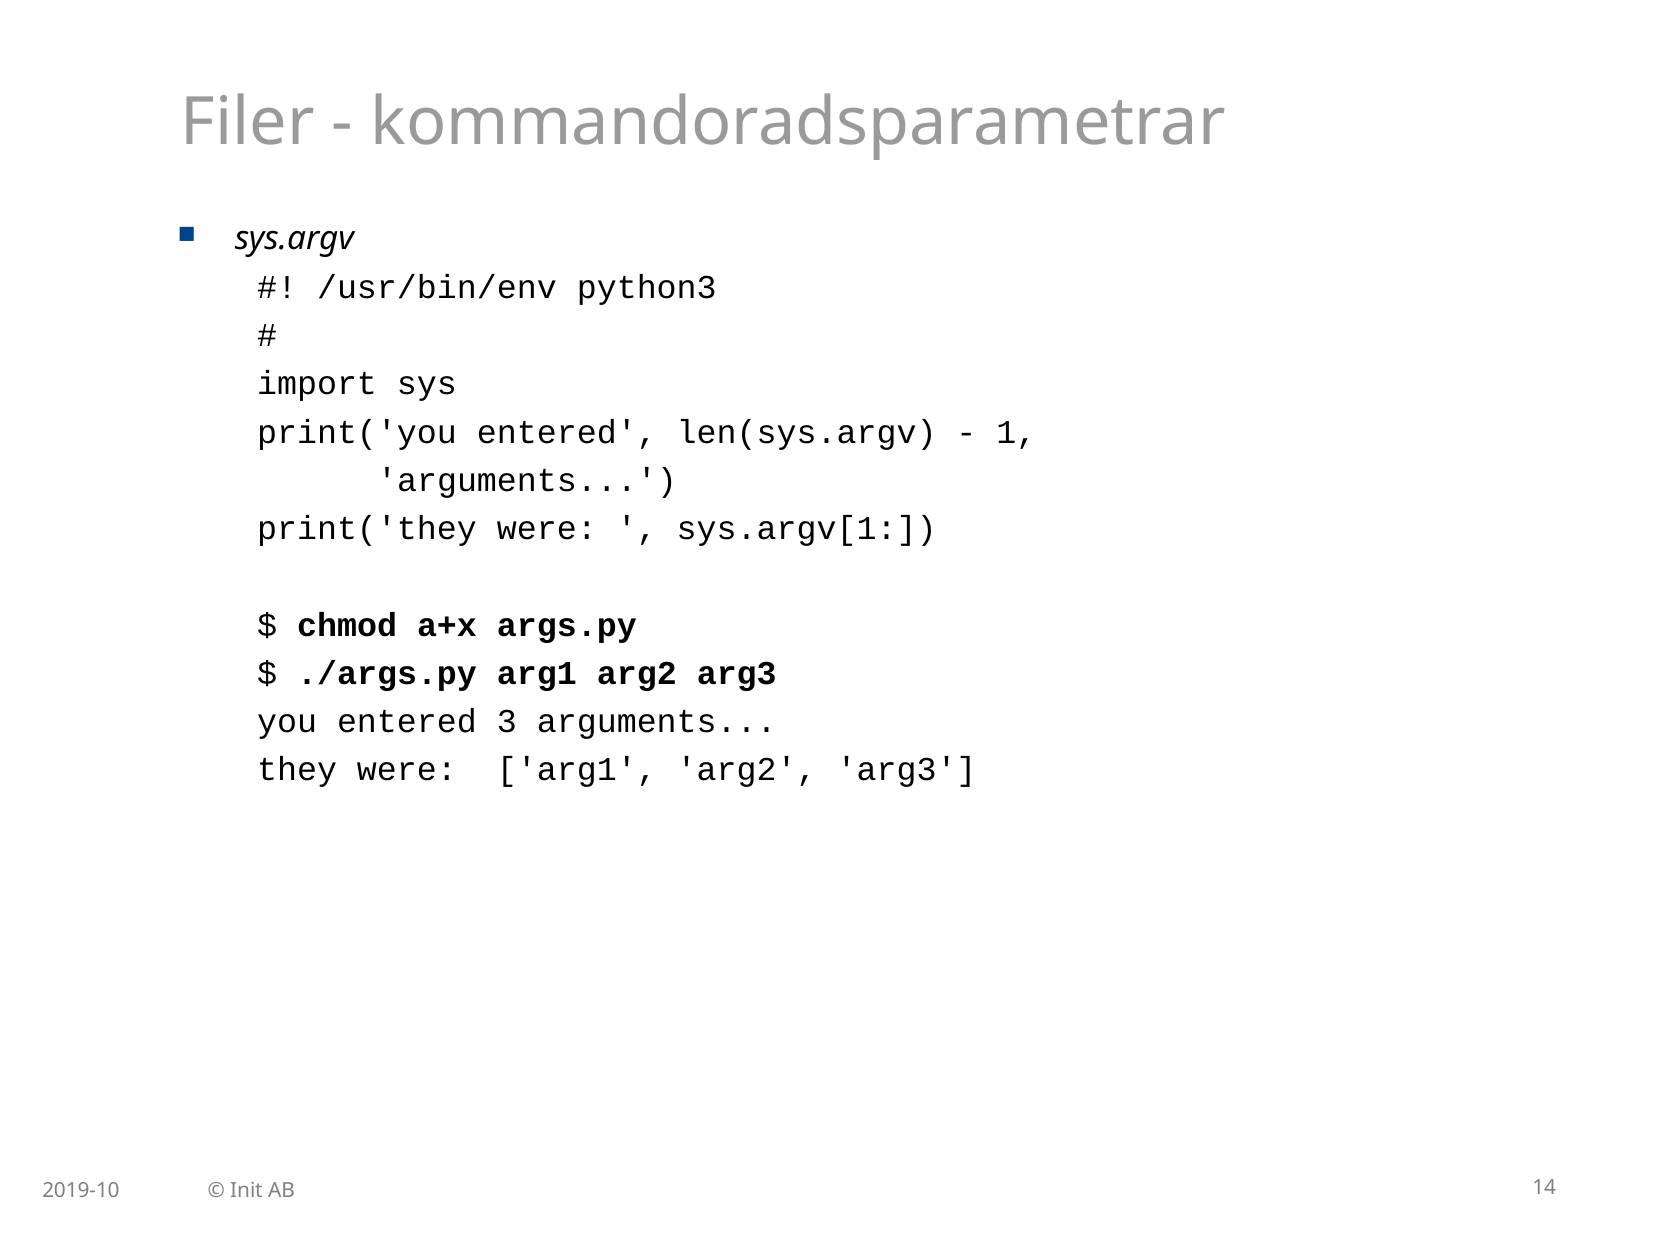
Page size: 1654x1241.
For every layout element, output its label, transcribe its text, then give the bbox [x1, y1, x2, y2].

text_box <nummer> [1488, 1143, 1571, 1210]
text_box sys.argv #! /usr/bin/env python3 # import sys print('you entered', len(sys.argv) - 1, 'arguments...') print('they were: ', sys.argv[1:]) $ chmod a+x args.py $ ./args.py arg1 arg2 arg3 you entered 3 arguments... they were: ['arg1', 'arg2', 'arg3'] [165, 209, 1489, 1062]
text_box Filer - kommandoradsparametrar [165, 0, 1489, 166]
text_box 2019-10 [27, 1143, 166, 1210]
text_box © Init AB [192, 1143, 1461, 1210]
